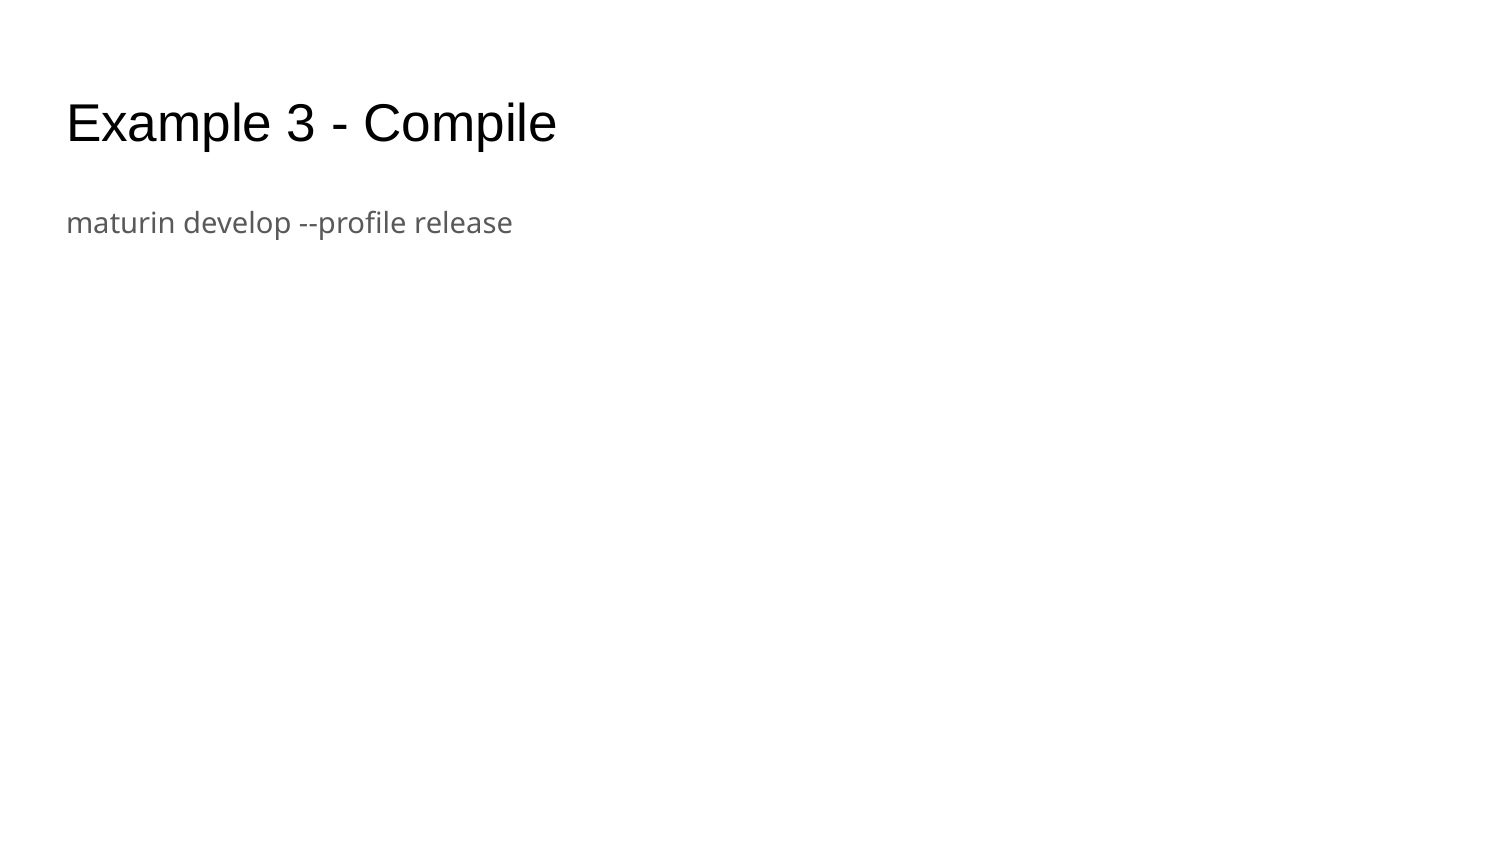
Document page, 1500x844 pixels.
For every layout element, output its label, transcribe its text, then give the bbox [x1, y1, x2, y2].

title Example 3 - Compile [51, 72, 1449, 167]
list maturin develop --profile release [51, 189, 1449, 808]
